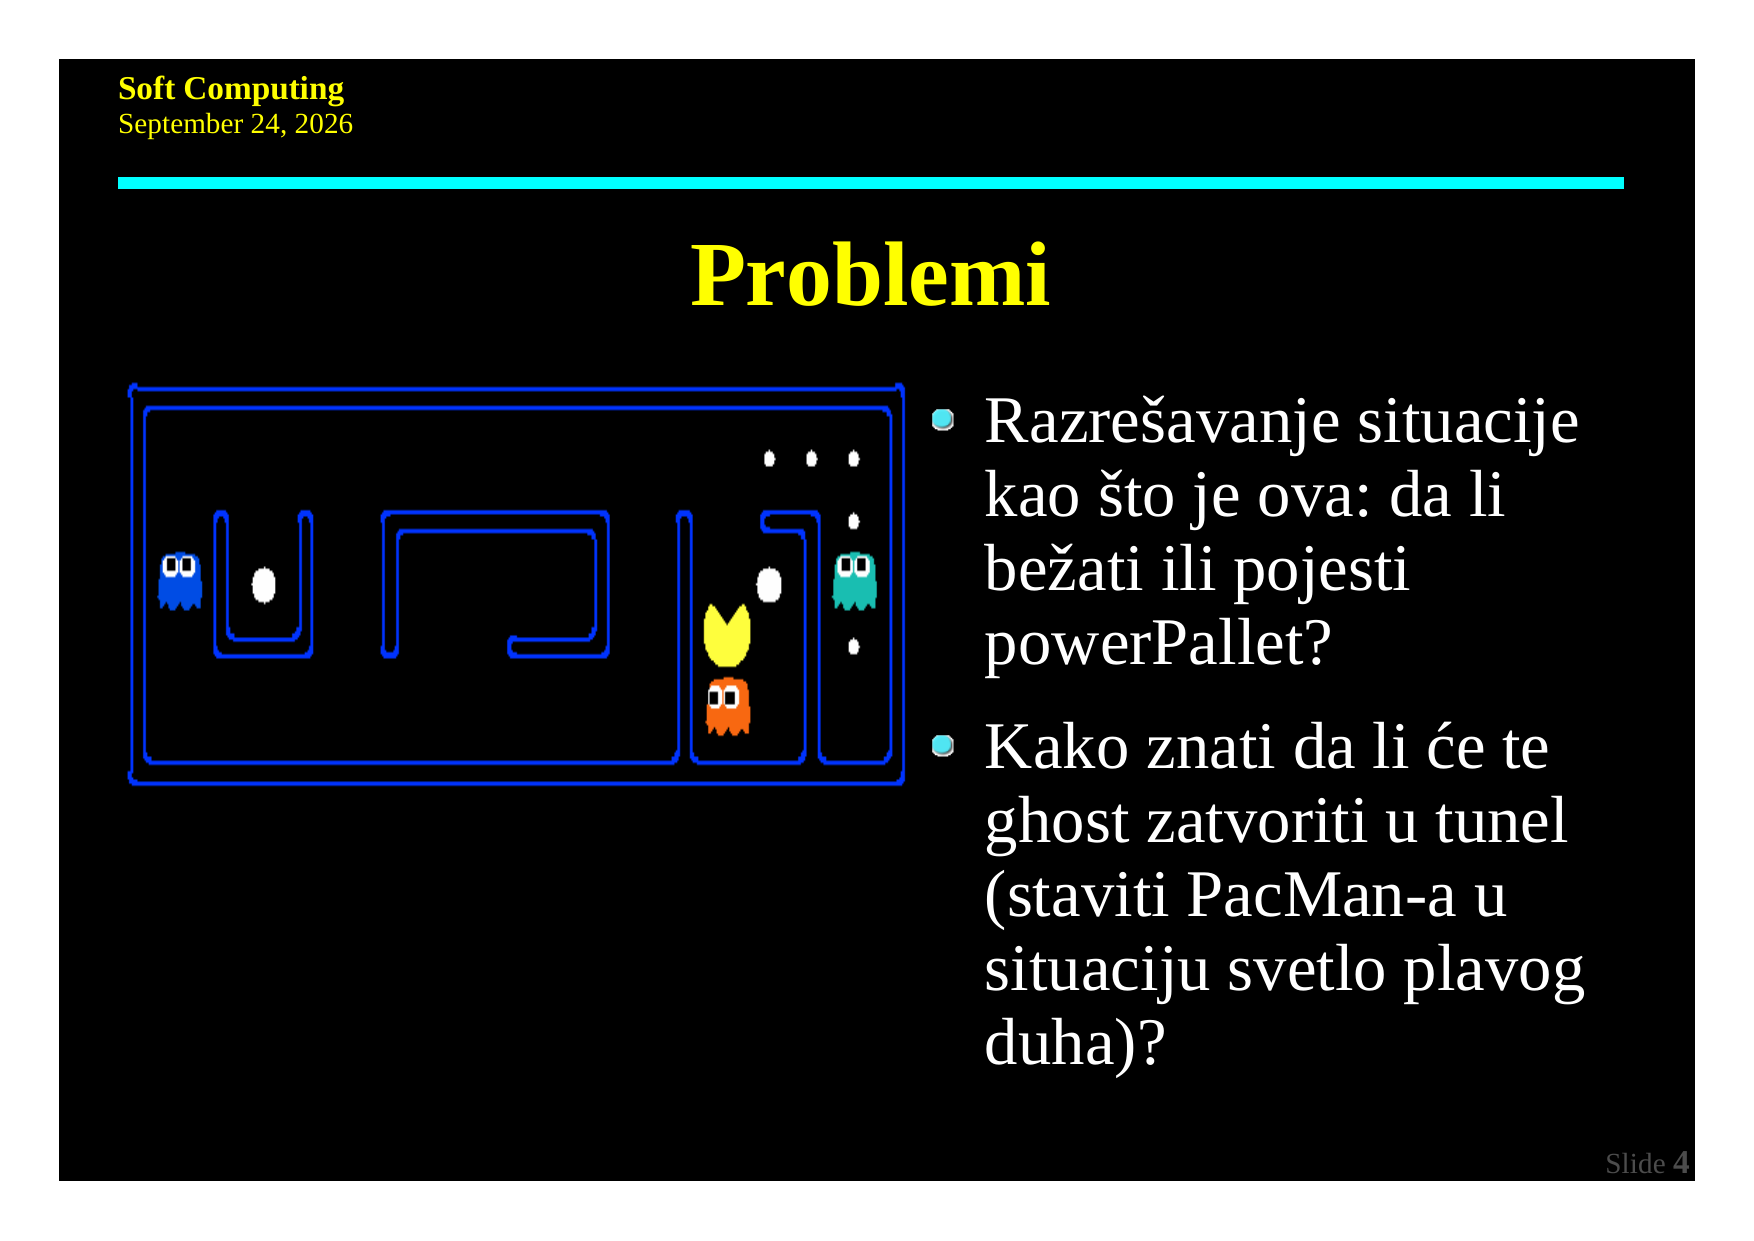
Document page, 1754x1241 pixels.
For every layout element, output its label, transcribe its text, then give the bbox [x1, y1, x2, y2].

picture [118, 373, 915, 803]
title Problemi [118, 200, 1625, 349]
list Razrešavanje situacije kao što je ova: da li bežati ili pojesti powerPallet? Kako znati da li će te ghost zatvoriti u tunel (staviti PacMan-a u situaciju svetlo plavog duha)? [914, 382, 1649, 1080]
